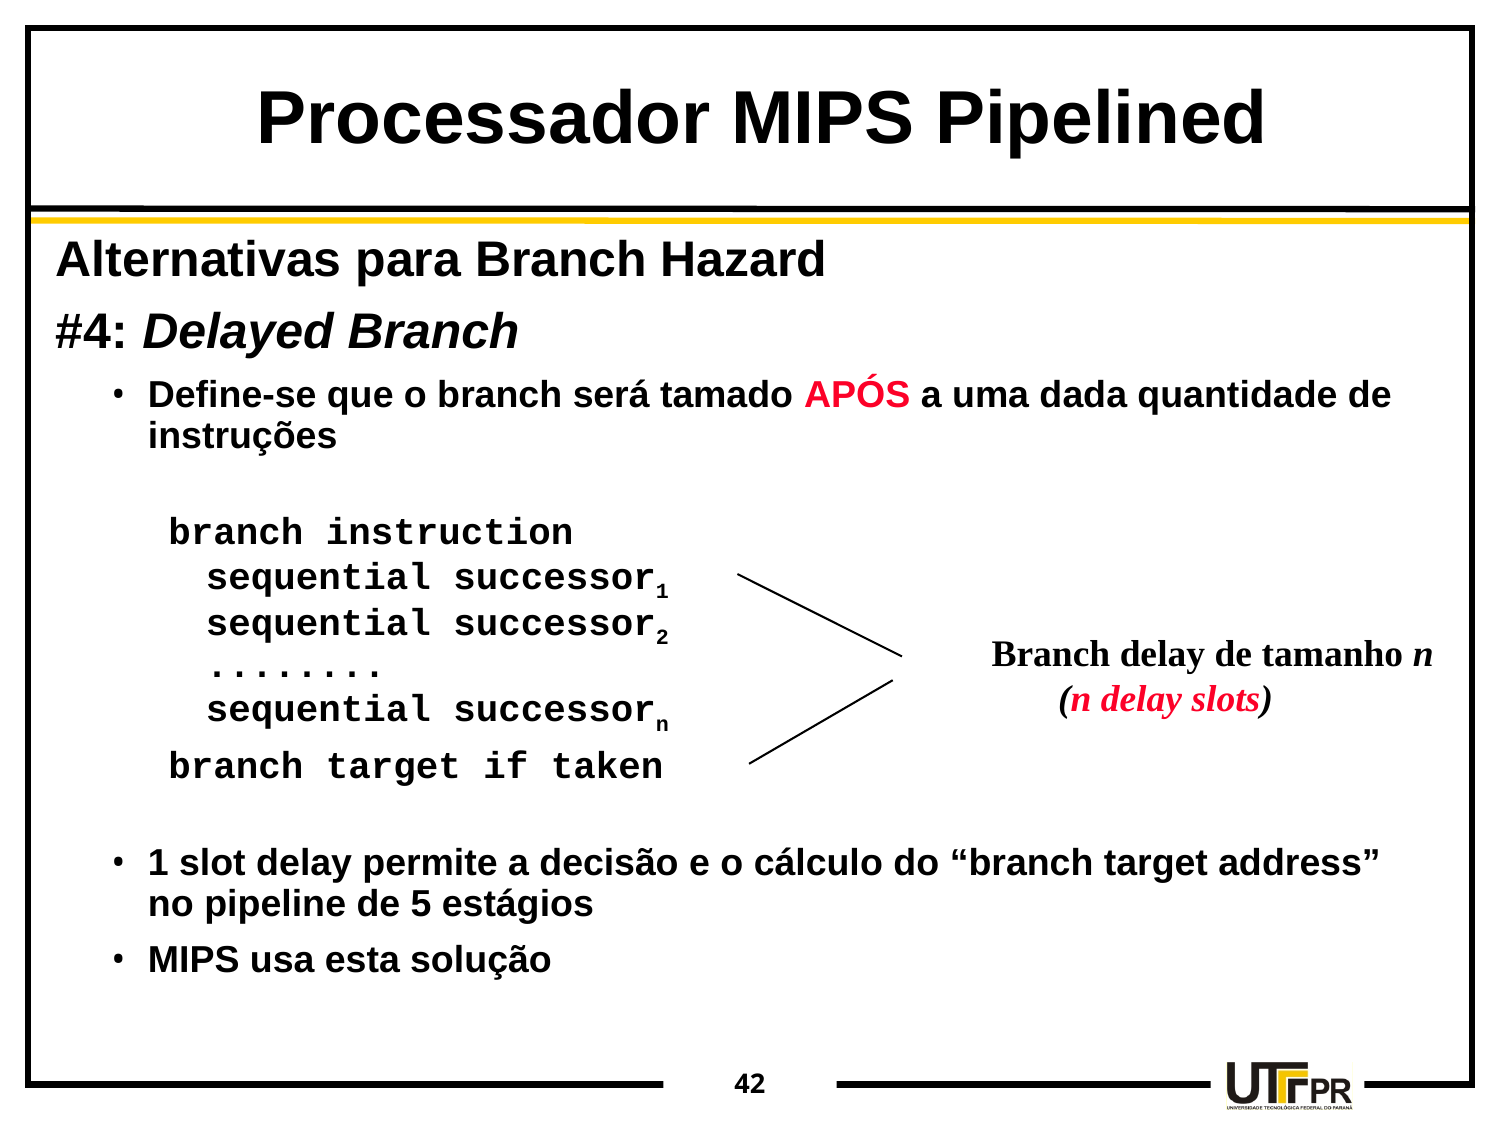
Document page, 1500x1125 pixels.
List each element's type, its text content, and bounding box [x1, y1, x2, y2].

list Alternativas para Branch Hazard #4: Delayed Branch Define-se que o branch será tamado APÓS a uma dada quantidade de instruções branch instruction sequential successor1 sequential successor2 ........ sequential successorn branch target if taken 1 slot delay permite a decisão e o cálculo do “branch target address” no pipeline de 5 estágios MIPS usa esta solução [41, 225, 1447, 1125]
text_box Branch delay de tamanho n (n delay slots) [963, 621, 1449, 727]
title Processador MIPS Pipelined [38, 36, 1459, 199]
